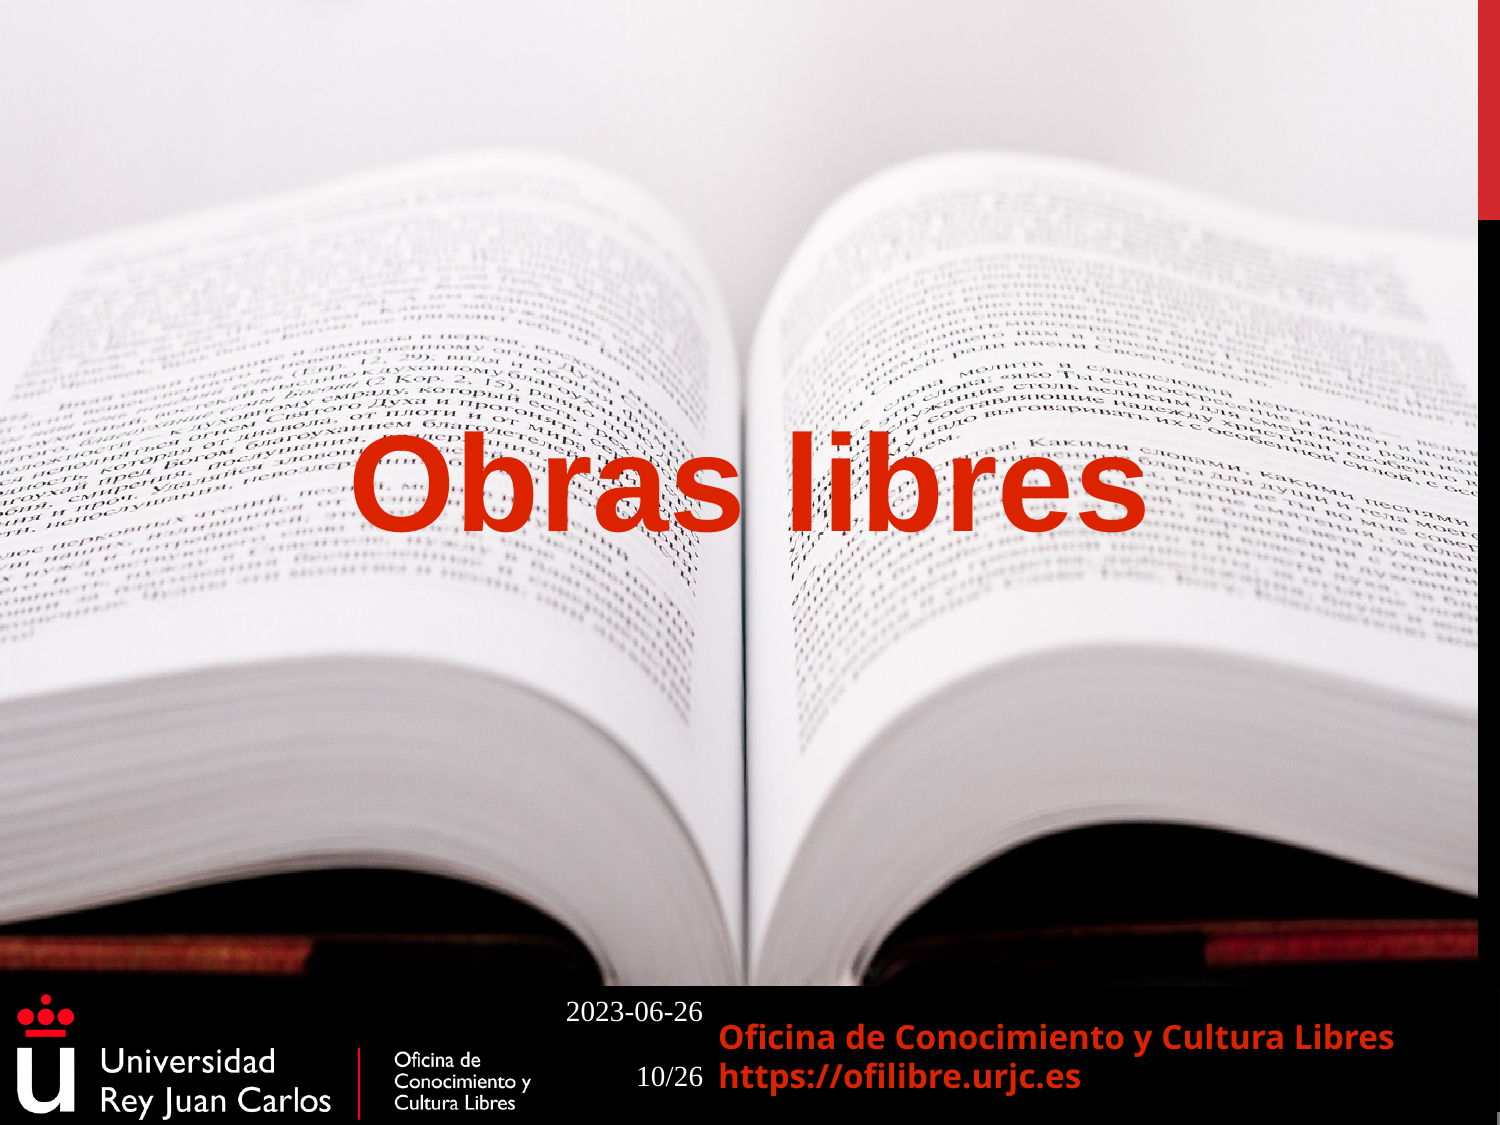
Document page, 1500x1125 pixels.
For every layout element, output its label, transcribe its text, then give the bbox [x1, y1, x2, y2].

title Obras libres [75, 389, 1425, 578]
picture [17, 994, 531, 1120]
picture [0, 0, 1478, 986]
